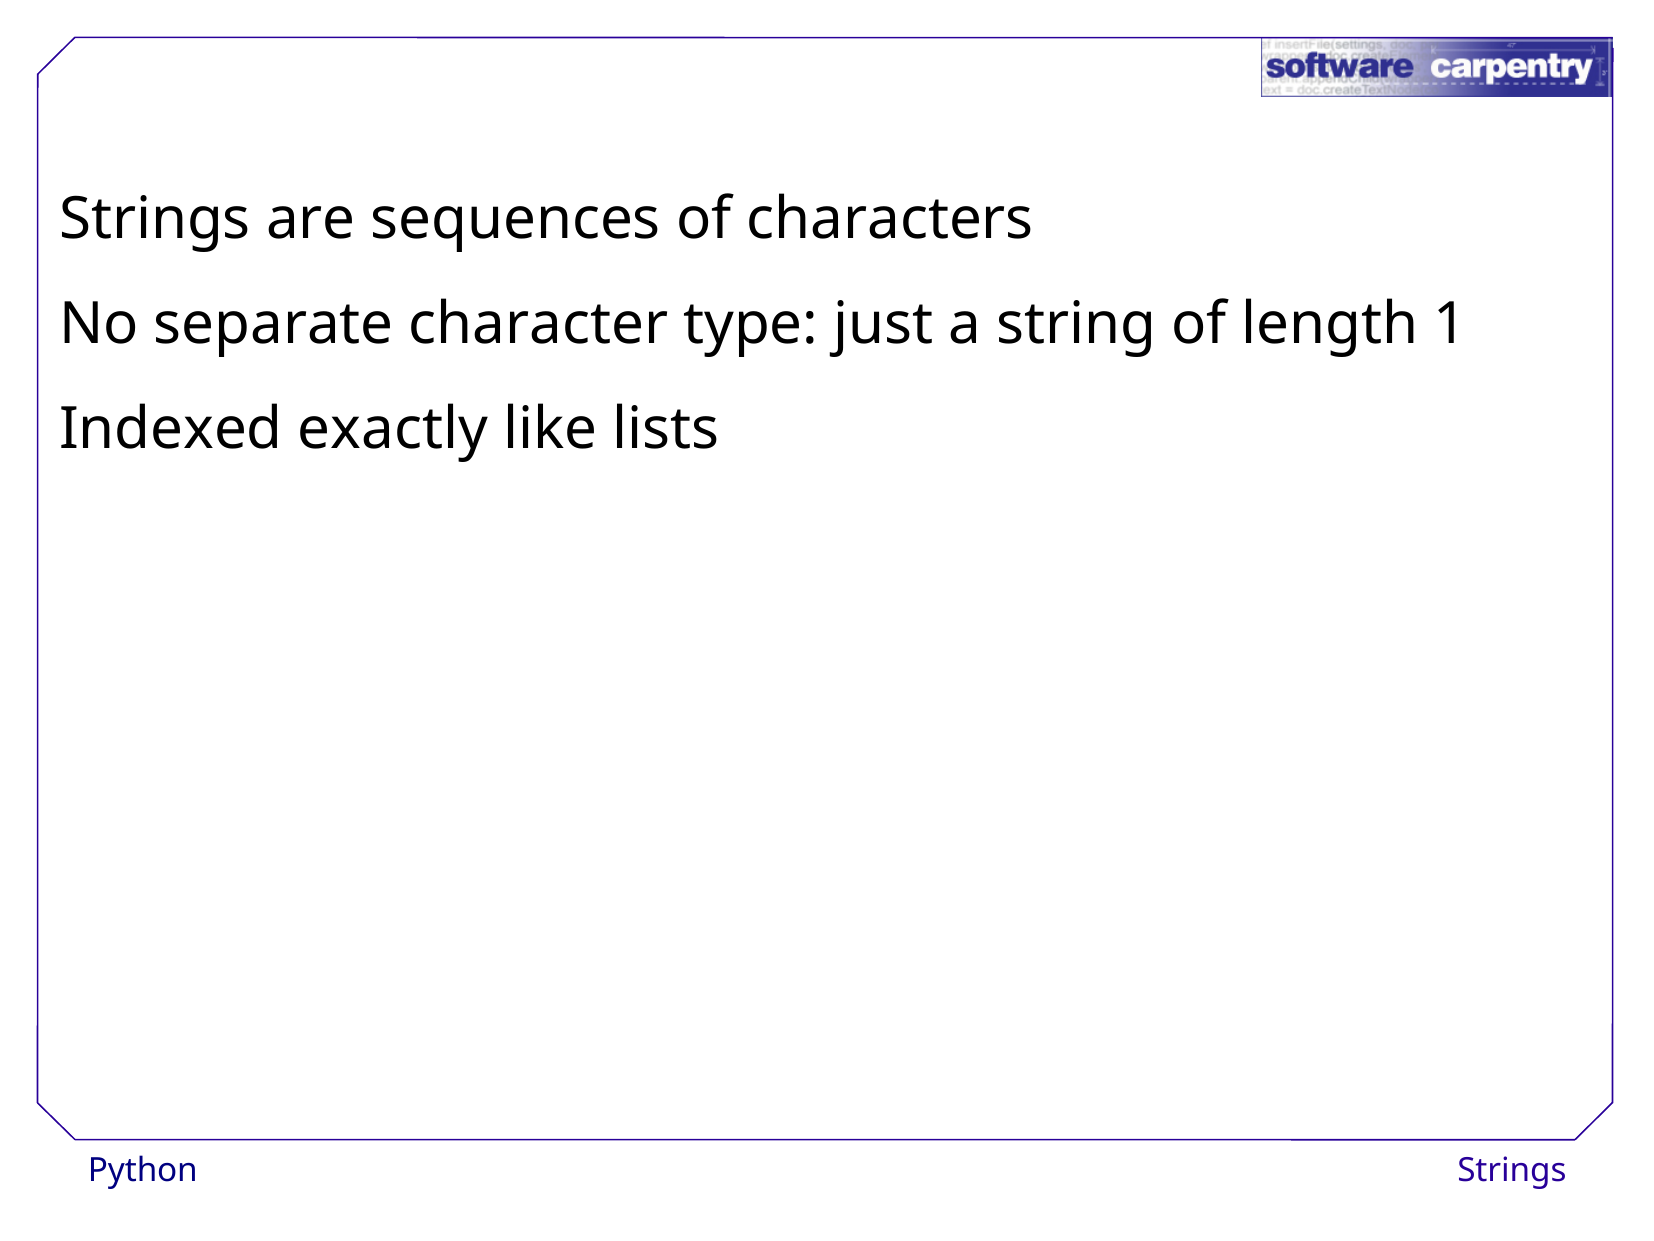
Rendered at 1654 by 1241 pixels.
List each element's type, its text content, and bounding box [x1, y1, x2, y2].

text_box Strings are sequences of characters No separate character type: just a string of length 1 Indexed exactly like lists [44, 138, 1633, 469]
picture [1261, 39, 1613, 97]
